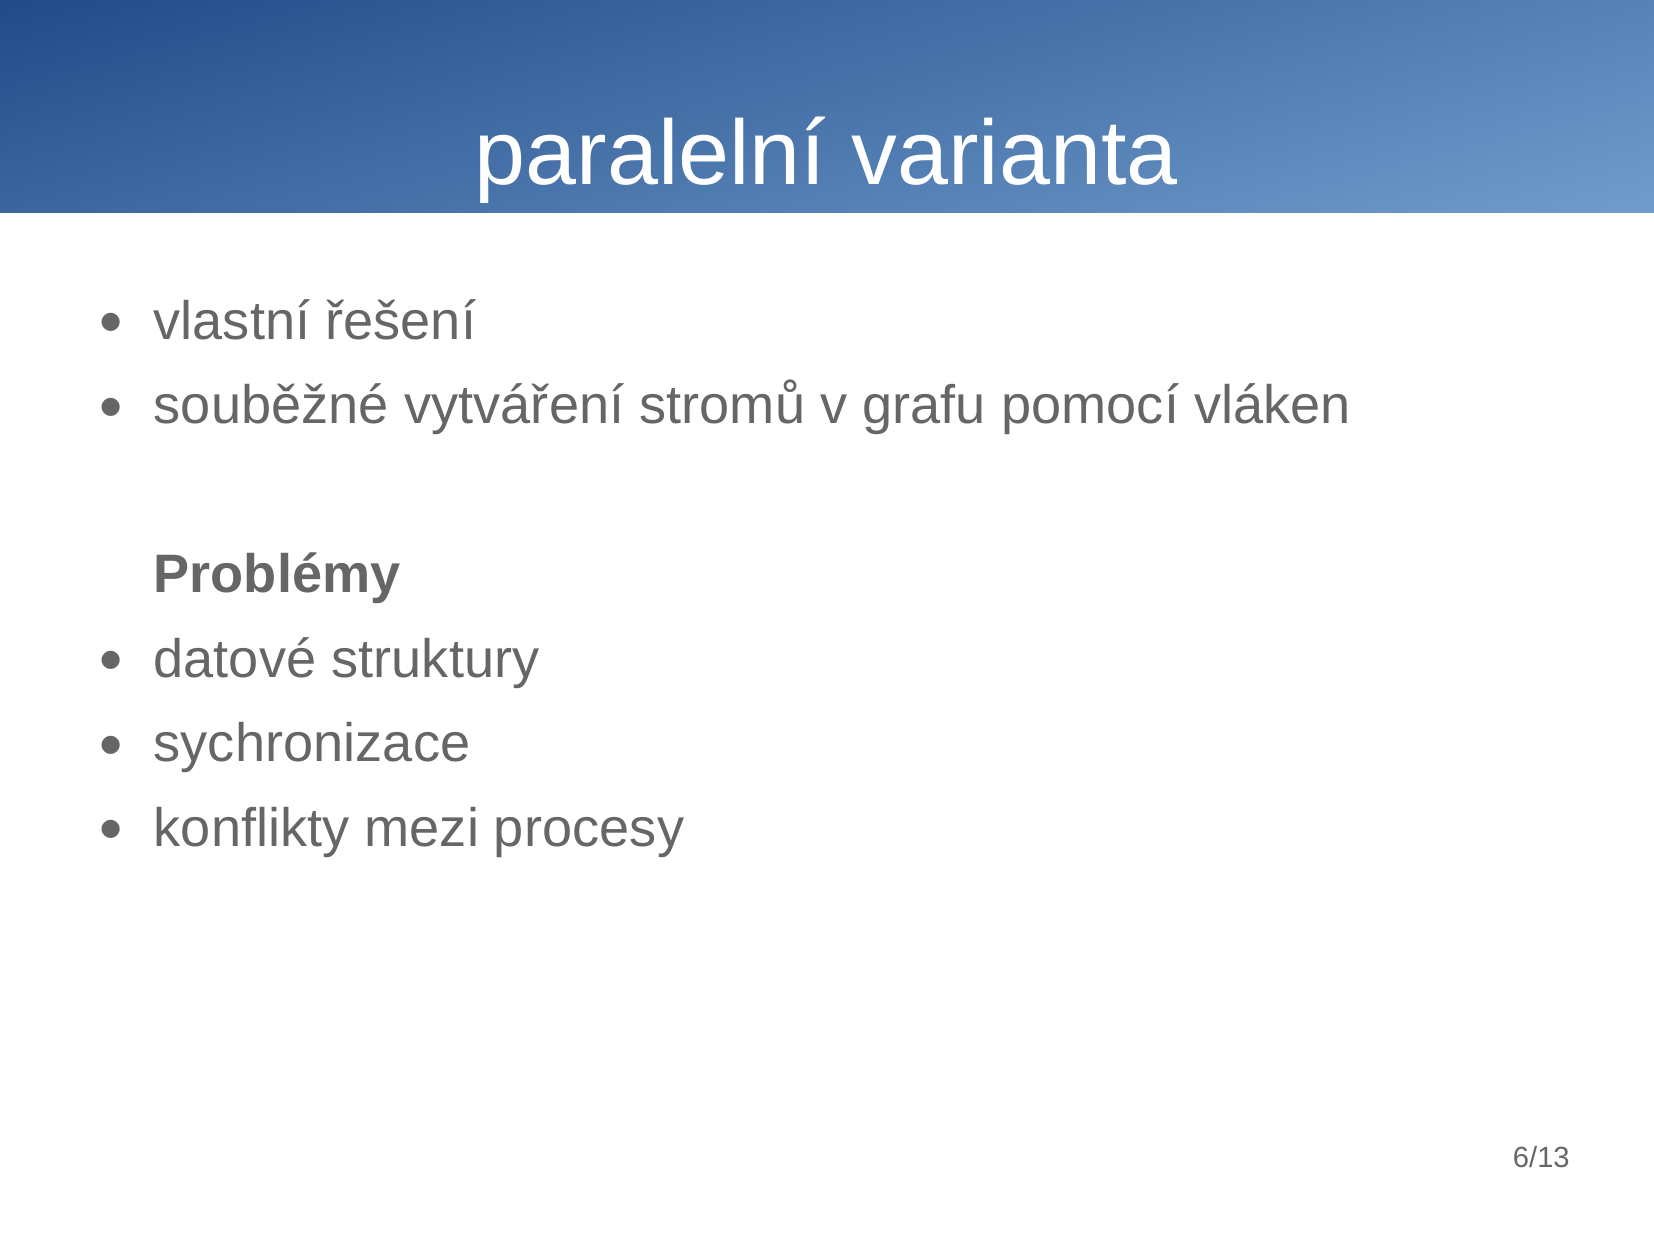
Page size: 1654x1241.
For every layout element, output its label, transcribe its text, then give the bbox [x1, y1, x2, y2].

list vlastní řešení souběžné vytváření stromů v grafu pomocí vláken Problémy datové struktury sychronizace konflikty mezi procesy [82, 290, 1571, 1010]
text_box [0, 0, 1654, 213]
title paralelní varianta [82, 49, 1571, 257]
text_box <číslo>/13 [1346, 1133, 1654, 1182]
